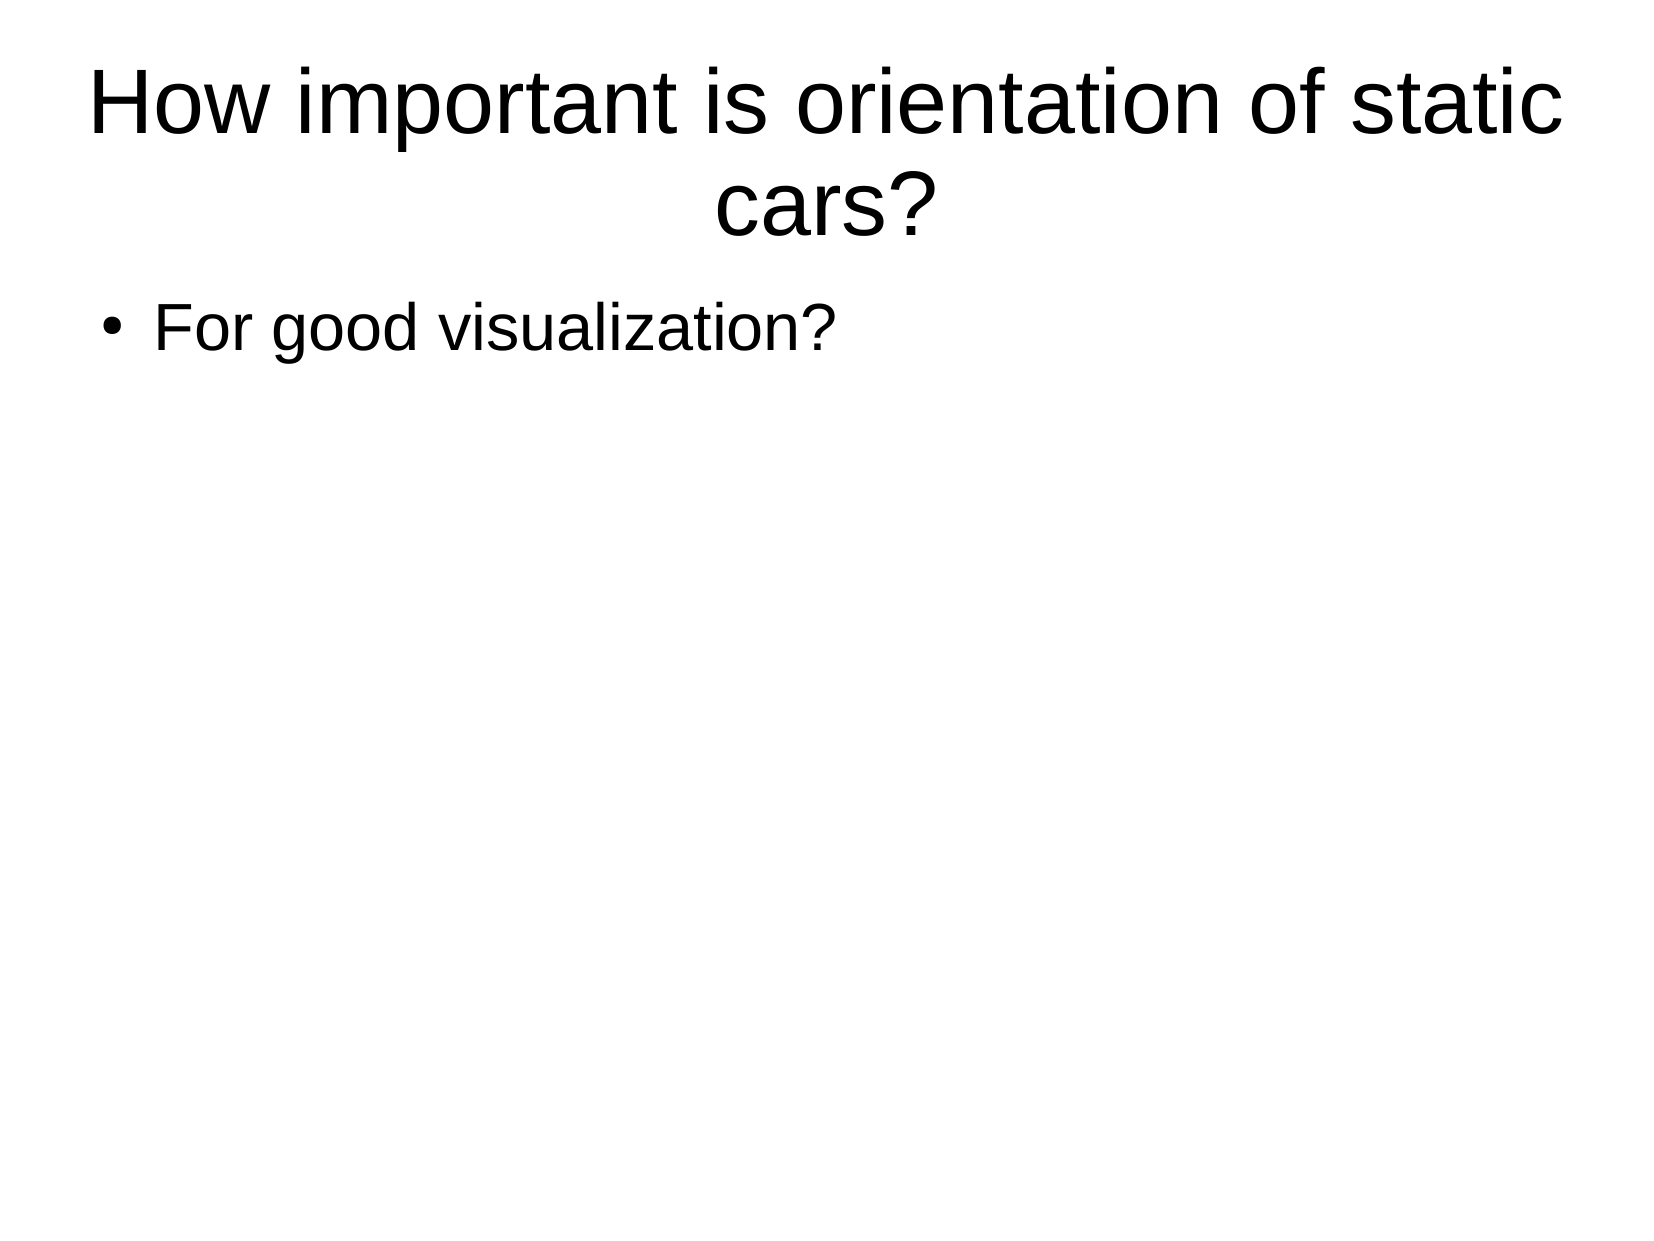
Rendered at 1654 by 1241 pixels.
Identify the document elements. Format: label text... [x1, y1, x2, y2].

list For good visualization? [82, 290, 1571, 1010]
title How important is orientation of static cars? [82, 49, 1571, 257]
